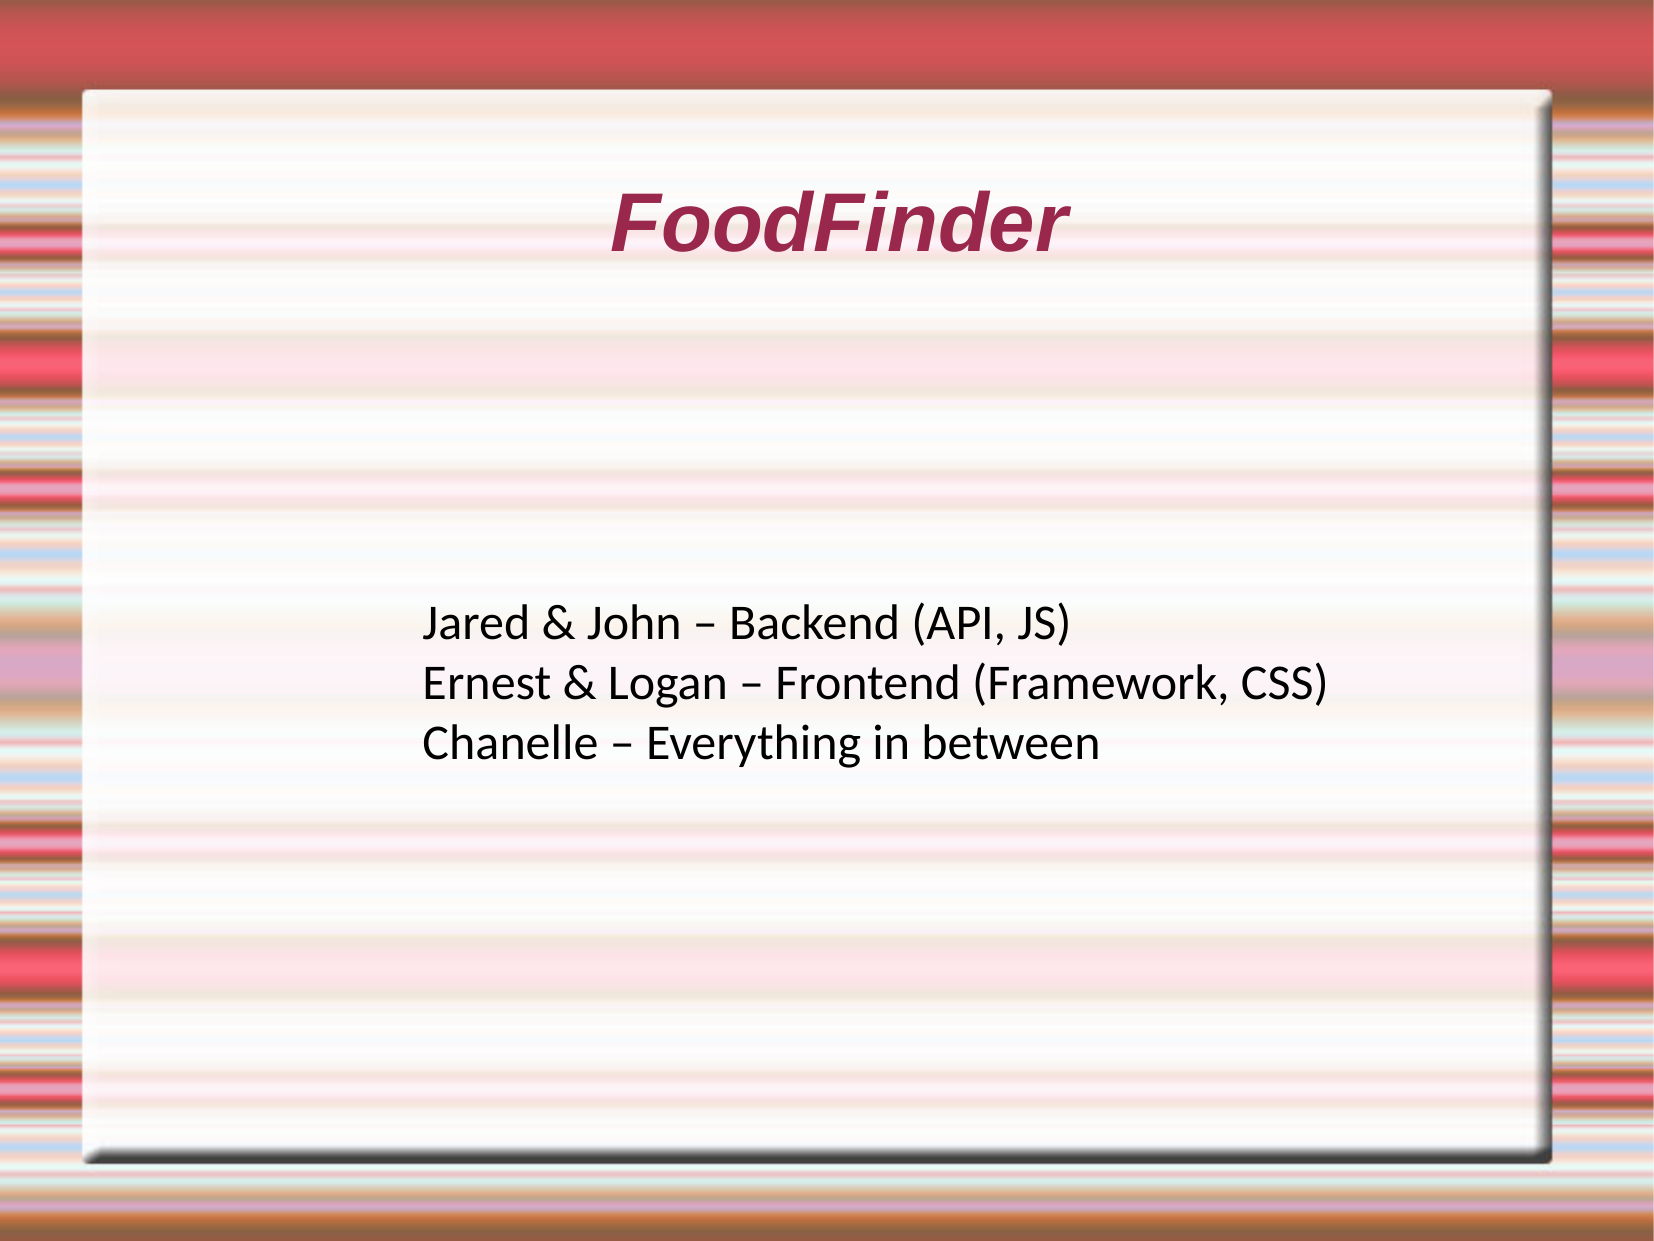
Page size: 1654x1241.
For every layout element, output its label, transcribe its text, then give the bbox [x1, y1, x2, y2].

text_box Jared & John – Backend (API, JS) Ernest & Logan – Frontend (Framework, CSS) Chanelle – Everything in between [407, 582, 1352, 780]
subtitle [134, 350, 1516, 1133]
title FoodFinder [121, 114, 1534, 322]
